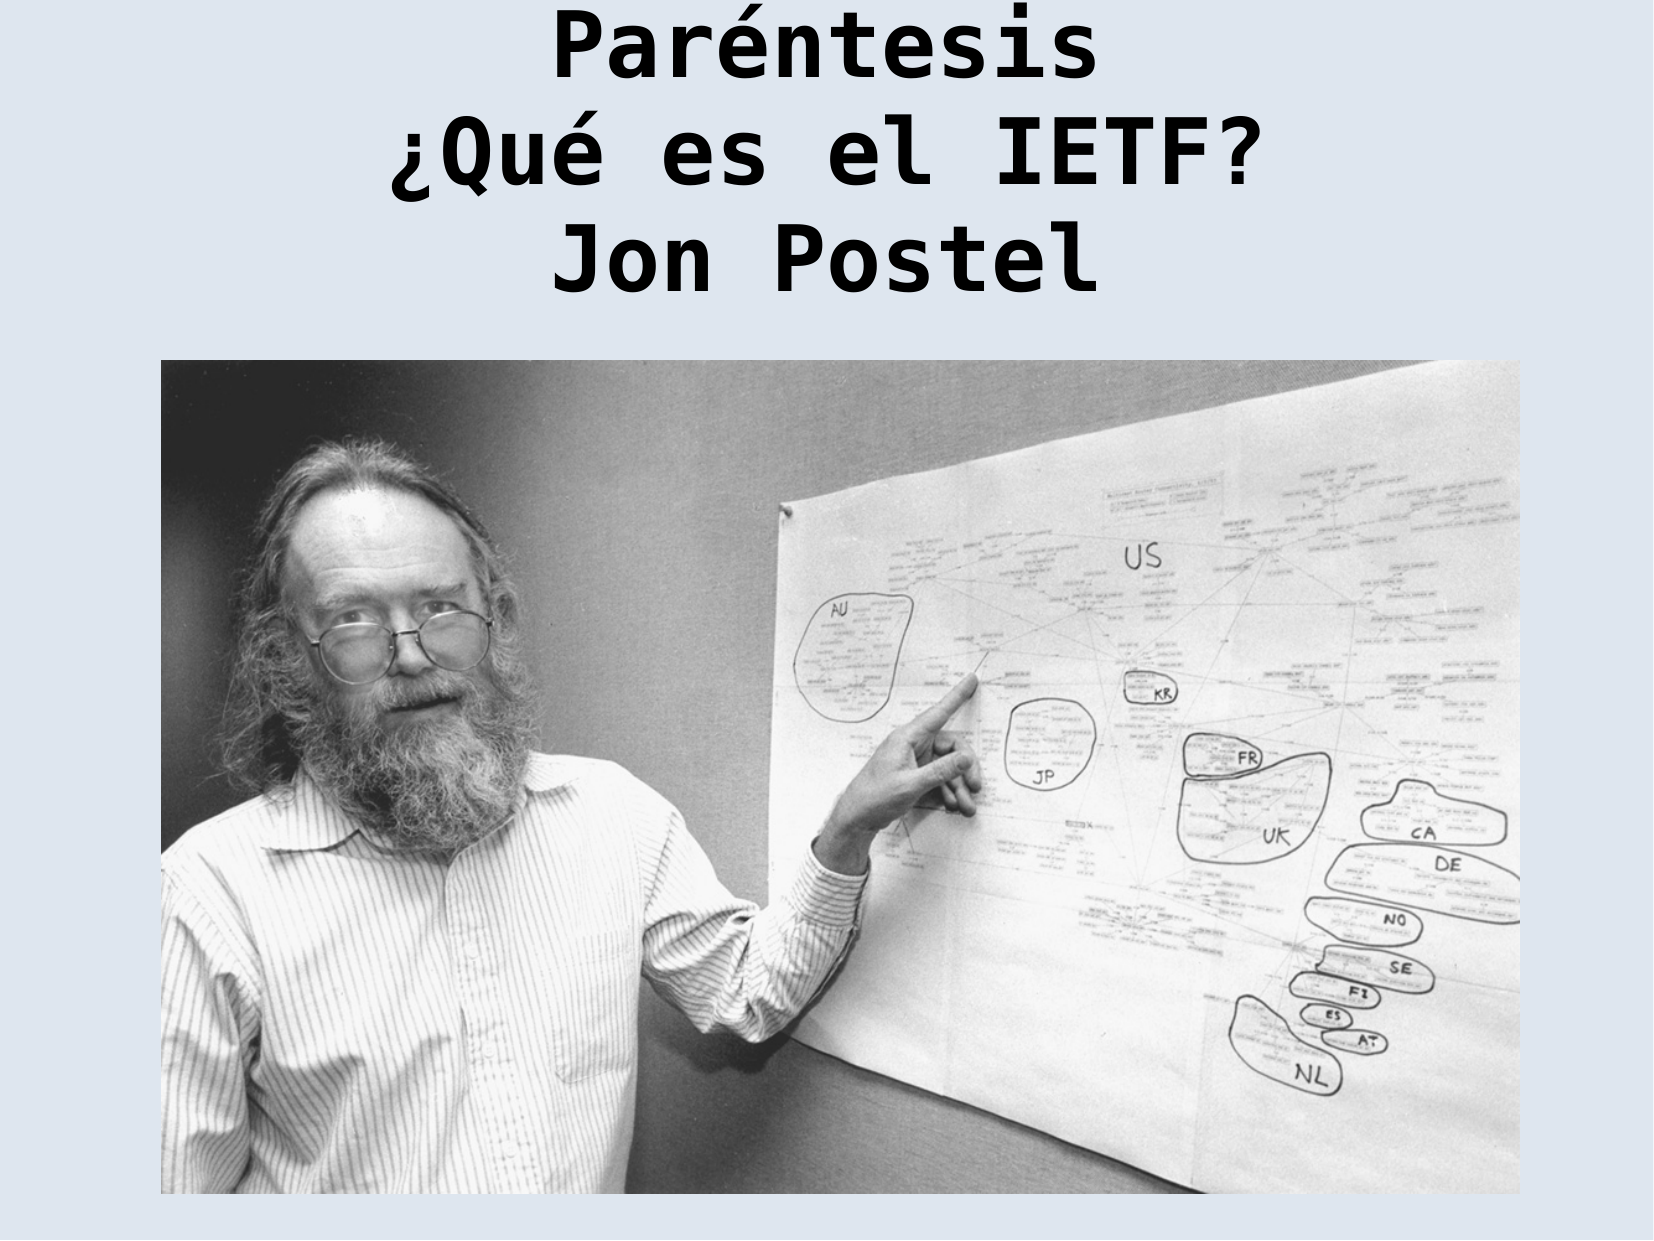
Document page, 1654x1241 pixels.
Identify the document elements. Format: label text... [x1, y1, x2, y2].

title Paréntesis ¿Qué es el IETF? Jon Postel [82, 0, 1571, 314]
picture [161, 360, 1520, 1194]
